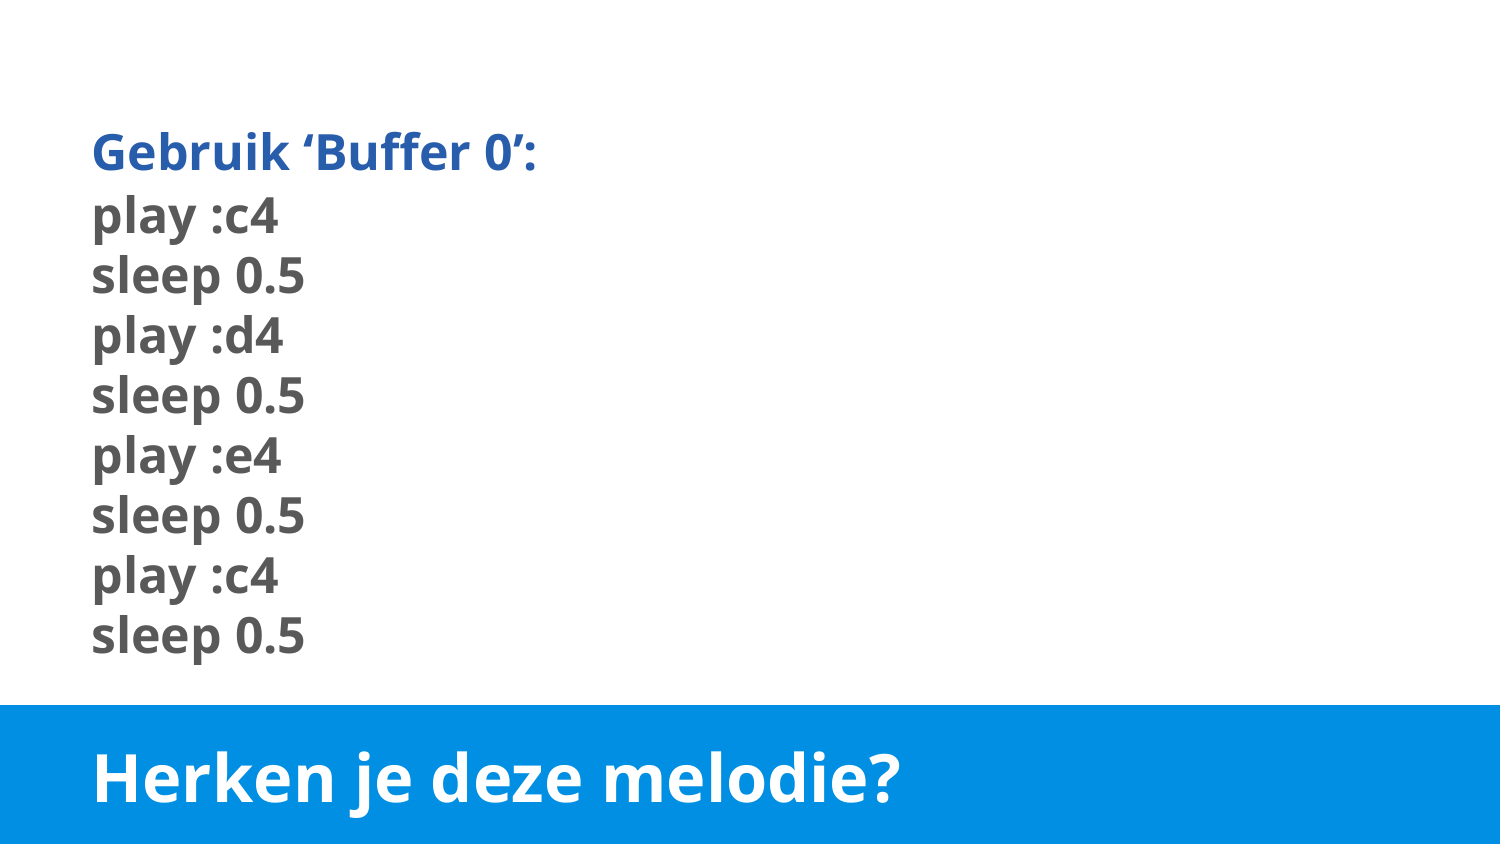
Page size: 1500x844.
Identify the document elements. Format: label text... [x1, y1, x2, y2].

title Herken je deze melodie? [76, 721, 1500, 828]
subtitle Gebruik ‘Buffer 0’: [76, 75, 1438, 152]
list play :c4 sleep 0.5 play :d4 sleep 0.5 play :e4 sleep 0.5 play :c4 sleep 0.5 [76, 168, 1454, 500]
picture [0, 705, 1500, 844]
